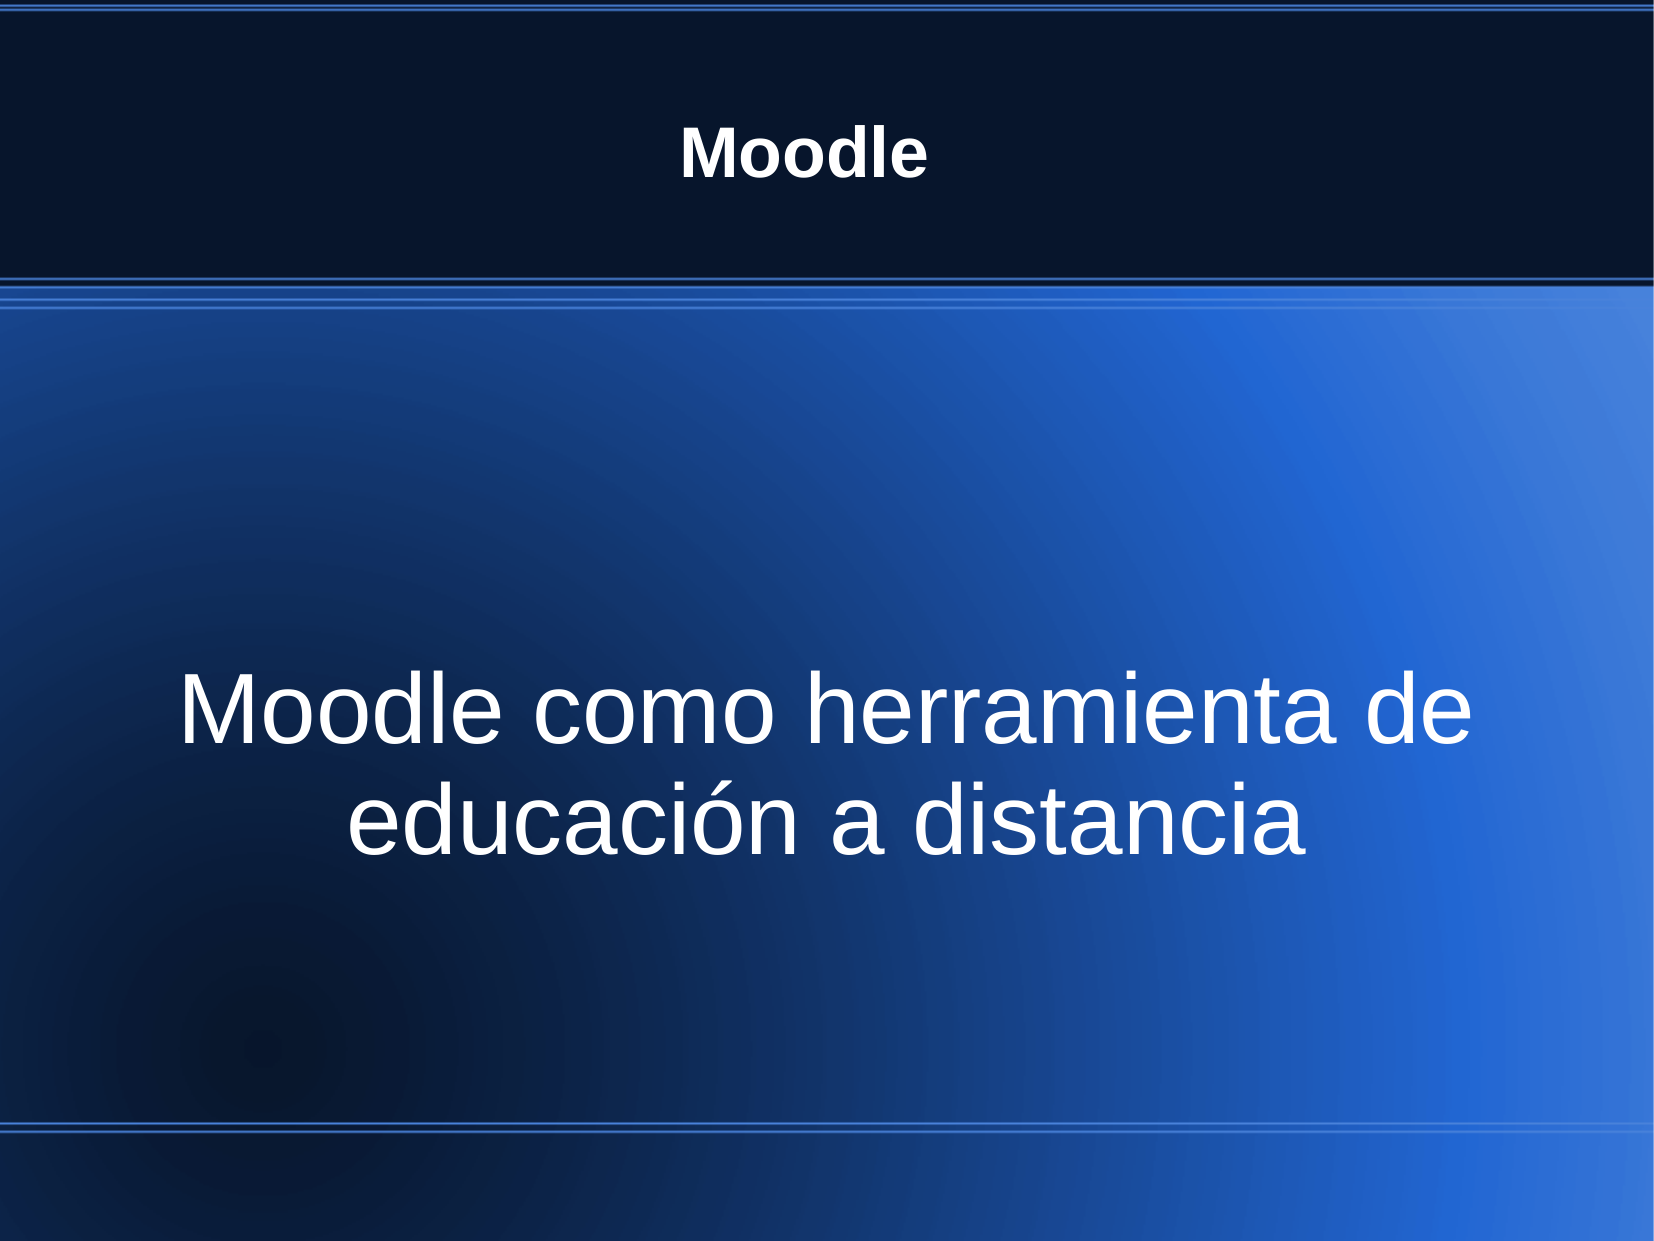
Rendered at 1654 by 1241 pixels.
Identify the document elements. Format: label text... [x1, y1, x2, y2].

picture [0, 0, 1654, 1241]
subtitle Moodle como herramienta de educación a distancia [82, 355, 1571, 1174]
title Moodle [82, 49, 1571, 257]
